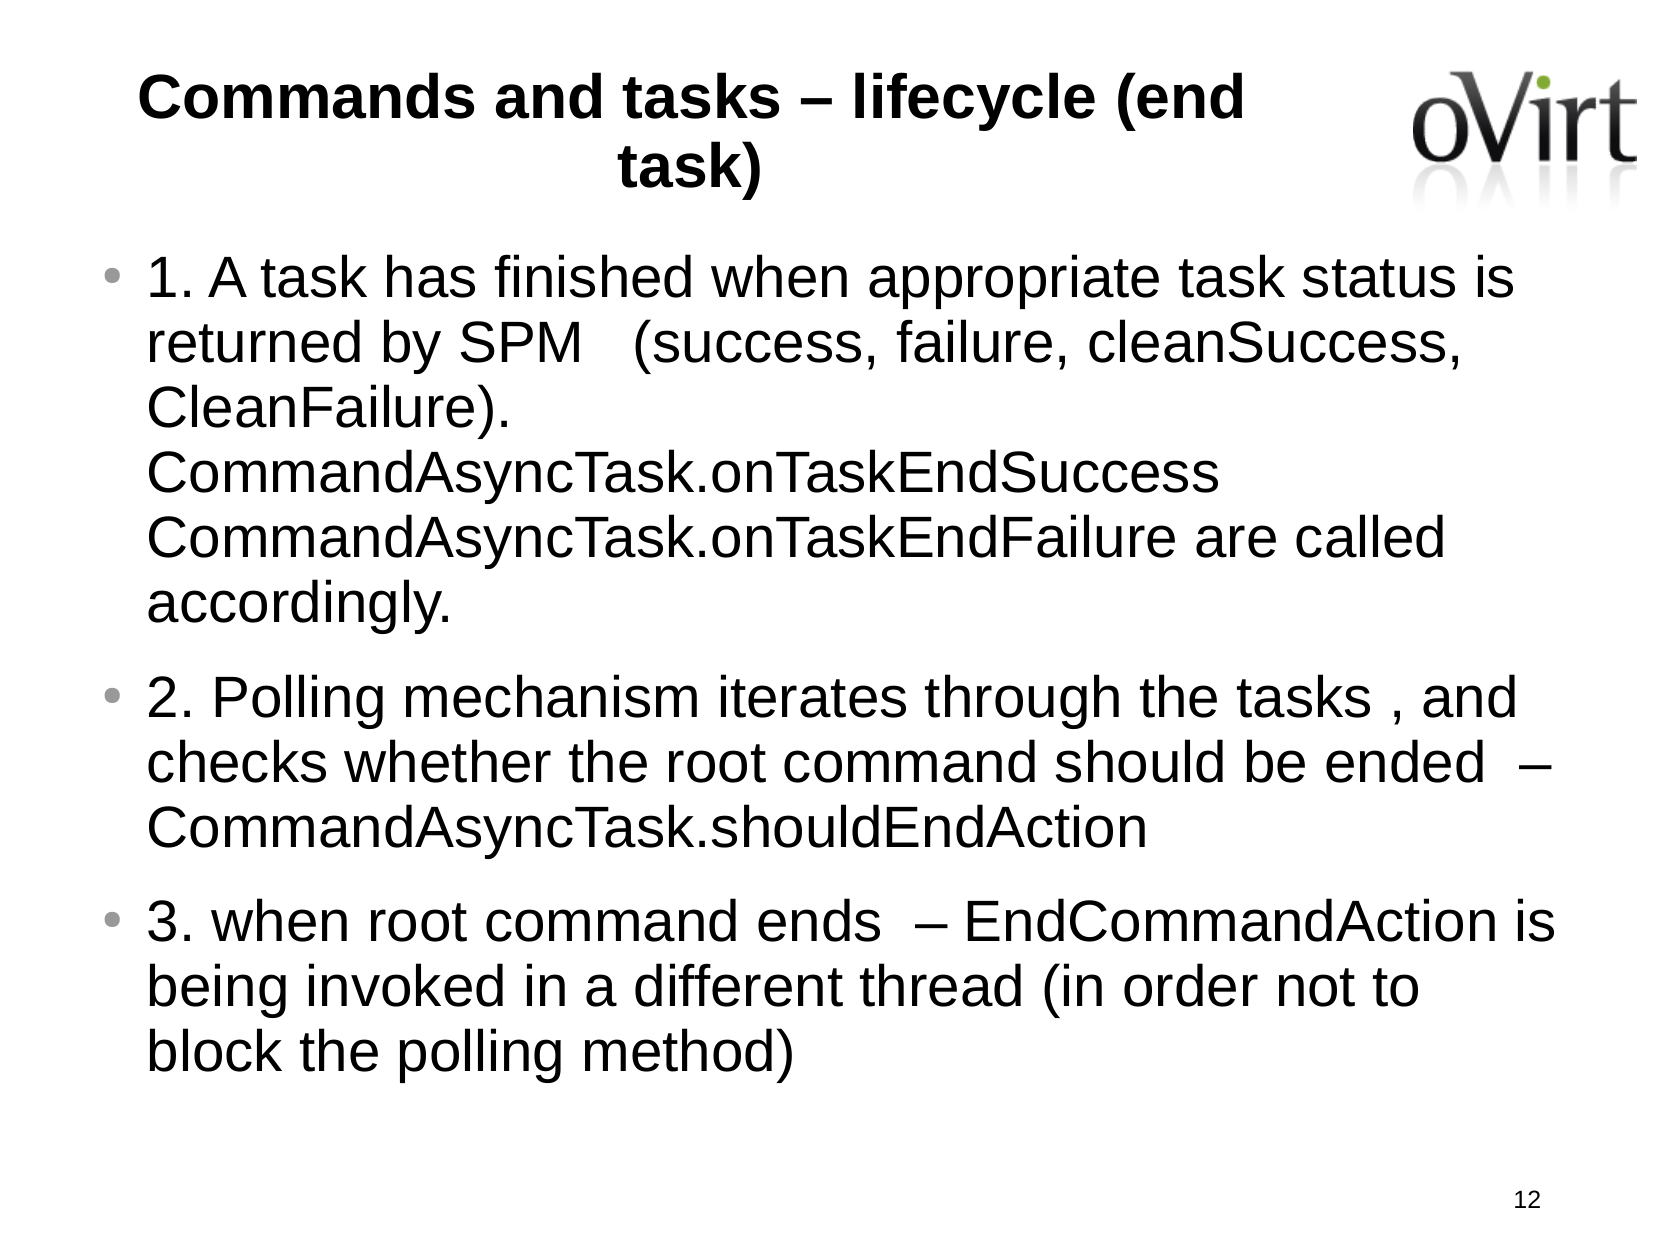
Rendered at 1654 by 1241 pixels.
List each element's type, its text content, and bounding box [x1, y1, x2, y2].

title Commands and tasks – lifecycle (end task) [82, 37, 1303, 226]
list 1. A task has finished when appropriate task status is returned by SPM (success, failure, cleanSuccess, CleanFailure). CommandAsyncTask.onTaskEndSuccess CommandAsyncTask.onTaskEndFailure are called accordingly. 2. Polling mechanism iterates through the tasks , and checks whether the root command should be ended – CommandAsyncTask.shouldEndAction 3. when root command ends – EndCommandAction is being invoked in a different thread (in order not to block the polling method) [86, 244, 1576, 1085]
picture [1413, 63, 1637, 212]
